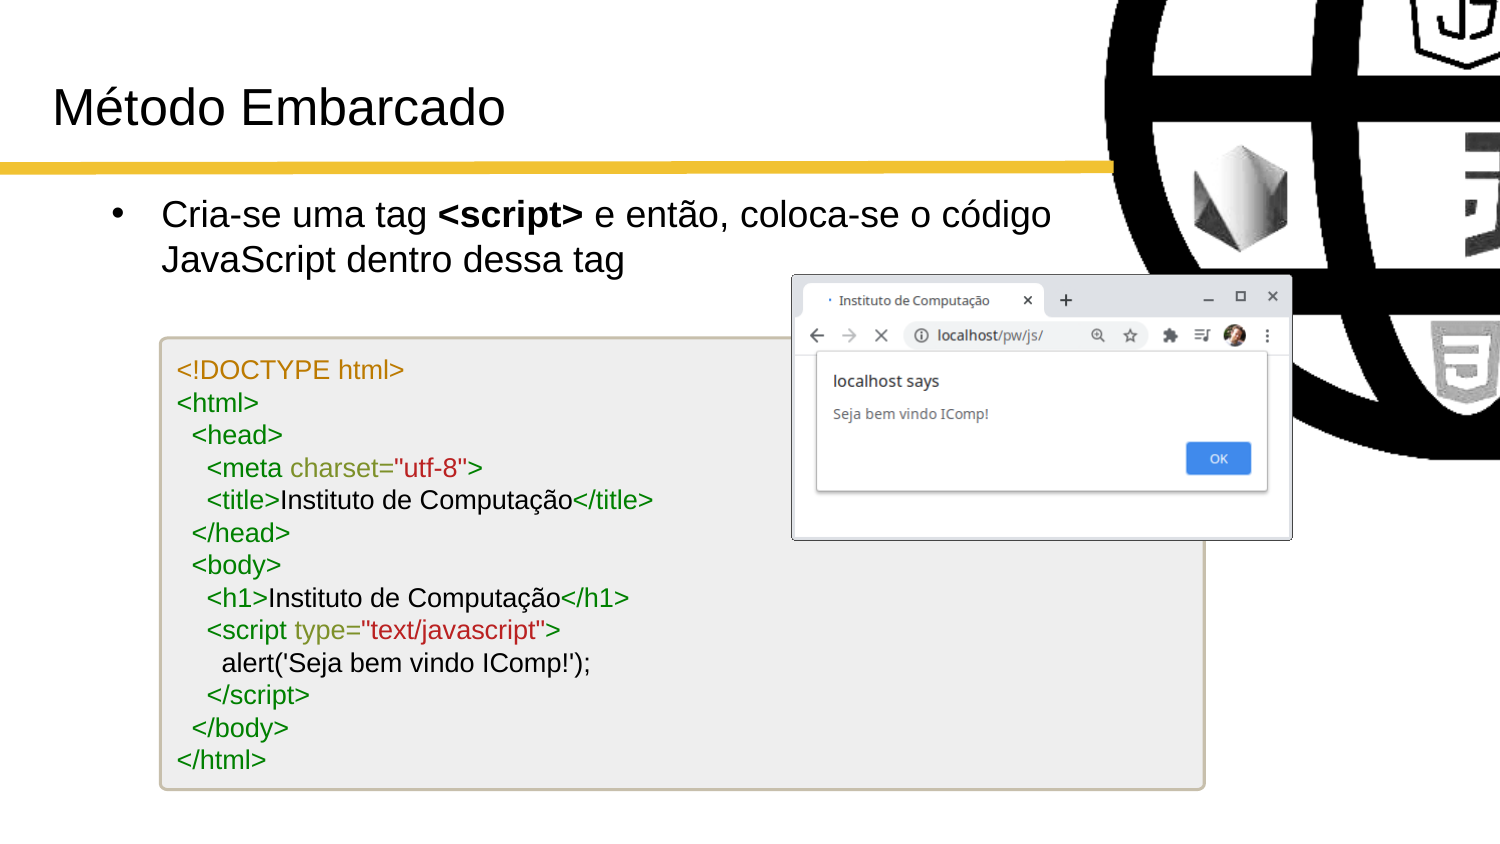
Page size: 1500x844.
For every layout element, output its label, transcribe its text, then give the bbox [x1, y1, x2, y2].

text_box Cria-se uma tag <script> e então, coloca-se o código JavaScript dentro dessa tag [90, 182, 1199, 790]
picture [791, 0, 1500, 541]
text_box <!DOCTYPE html> <html> <head> <meta charset="utf-8"> <title>Instituto de Computação</title> </head> <body> <h1>Instituto de Computação</h1> <script type="text/javascript"> alert('Seja bem vindo IComp!'); </script> </body> </html> [160, 337, 1205, 790]
text_box Método Embarcado [37, 33, 1463, 175]
